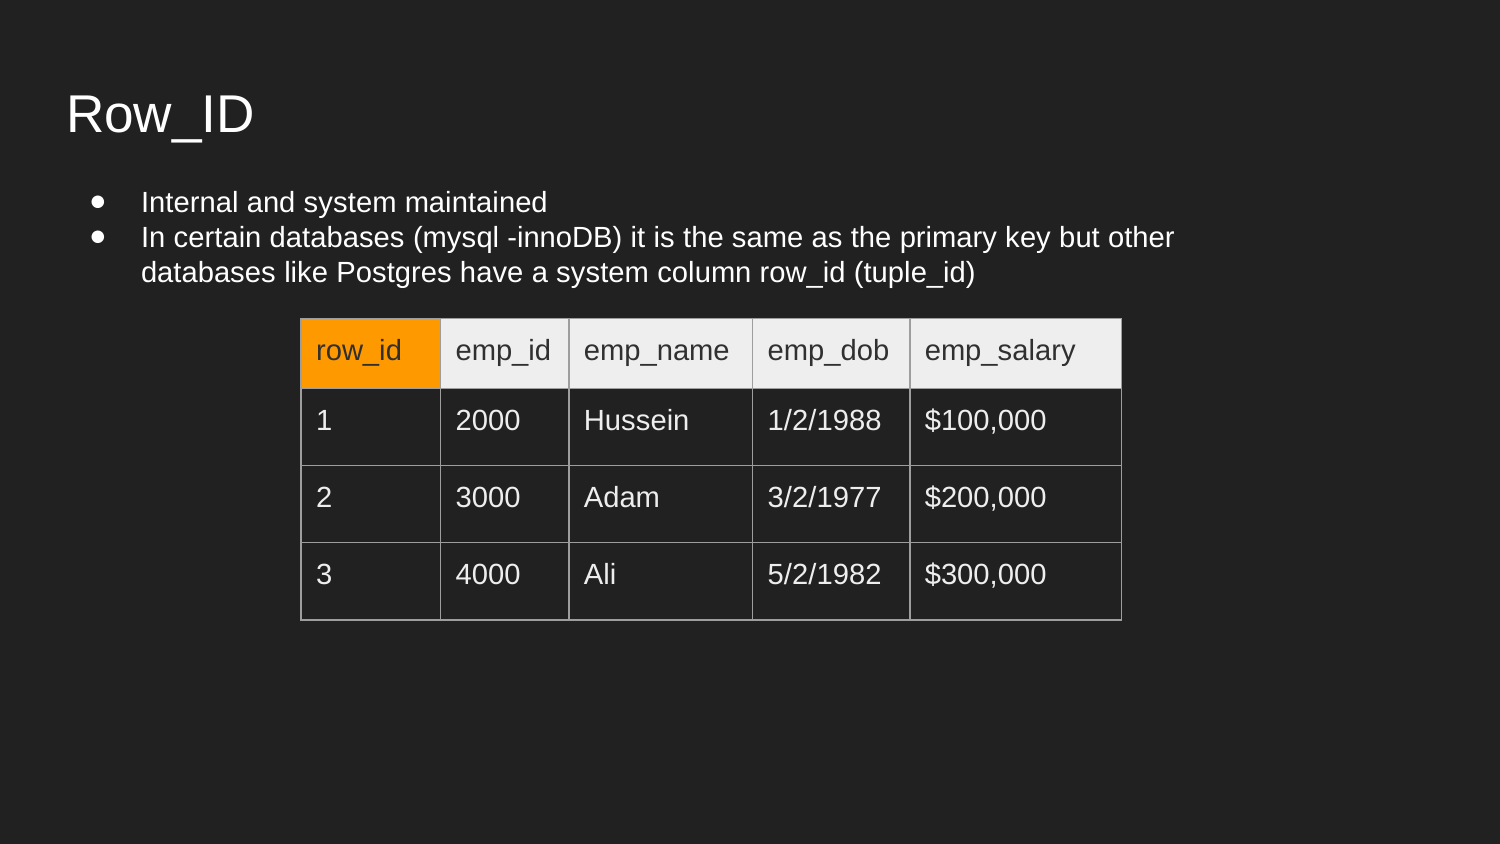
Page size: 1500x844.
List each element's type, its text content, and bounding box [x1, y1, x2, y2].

table_header row_id [302, 319, 440, 388]
table_cell 3 [302, 543, 440, 619]
table_cell 2 [302, 466, 440, 542]
list [51, 189, 1449, 750]
table_cell Ali [570, 543, 752, 619]
table_cell 3/2/1977 [753, 466, 909, 542]
table_cell $200,000 [911, 466, 1121, 542]
table_cell 1/2/1988 [753, 389, 909, 465]
table_cell $100,000 [911, 389, 1121, 465]
table_cell 2000 [441, 389, 568, 465]
text_box Internal and system maintained In certain databases (mysql -innoDB) it is the same as the primary key but other databases like Postgres have a system column row_id (tuple_id) [51, 168, 1212, 304]
table_header emp_id [441, 319, 568, 388]
table_cell 4000 [441, 543, 568, 619]
table_cell 1 [302, 389, 440, 465]
table_header emp_salary [911, 319, 1121, 388]
table_cell $300,000 [911, 543, 1121, 619]
table_header emp_dob [753, 319, 909, 388]
table_cell Hussein [570, 389, 752, 465]
table_header emp_name [570, 319, 752, 388]
title Row_ID [51, 64, 1449, 159]
table_cell 5/2/1982 [753, 543, 909, 619]
table_cell Adam [570, 466, 752, 542]
table_cell 3000 [441, 466, 568, 542]
